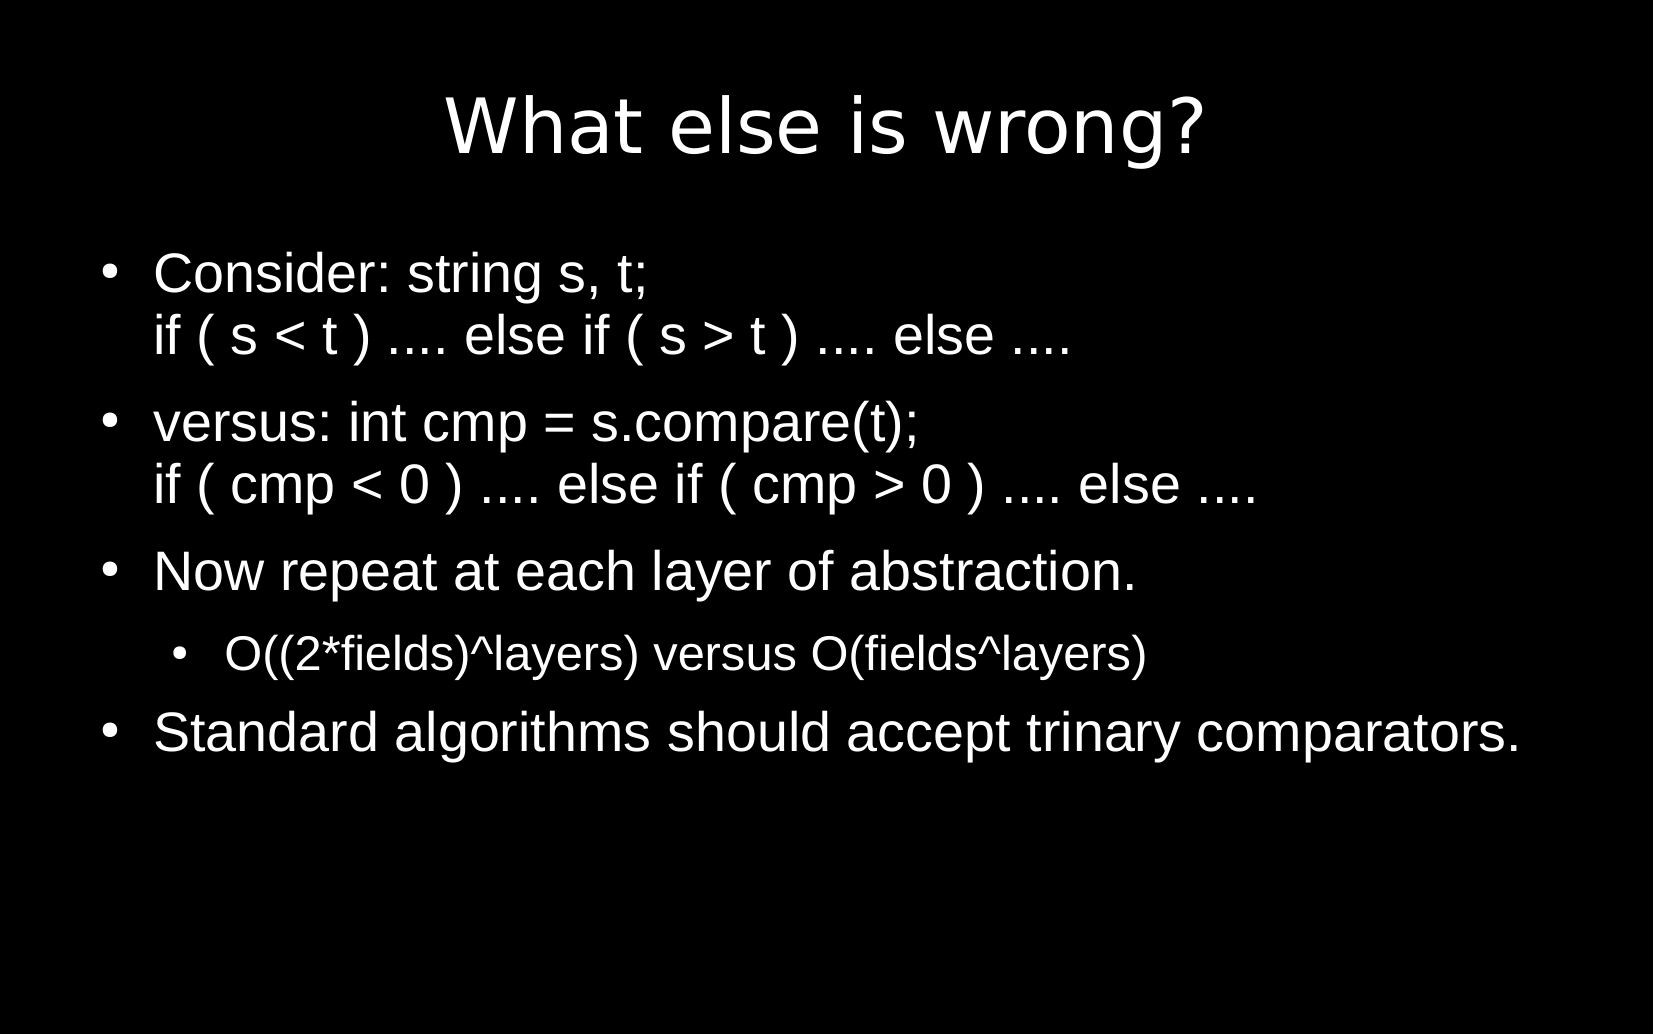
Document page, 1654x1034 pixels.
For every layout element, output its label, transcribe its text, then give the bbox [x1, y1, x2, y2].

title What else is wrong? [82, 41, 1571, 214]
list Consider: string s, t; if ( s < t ) .... else if ( s > t ) .... else .... versus: int cmp = s.compare(t); if ( cmp < 0 ) .... else if ( cmp > 0 ) .... else .... Now repeat at each layer of abstraction. O((2*fields)^layers) versus O(fields^layers) Standard algorithms should accept trinary comparators. [82, 241, 1571, 842]
